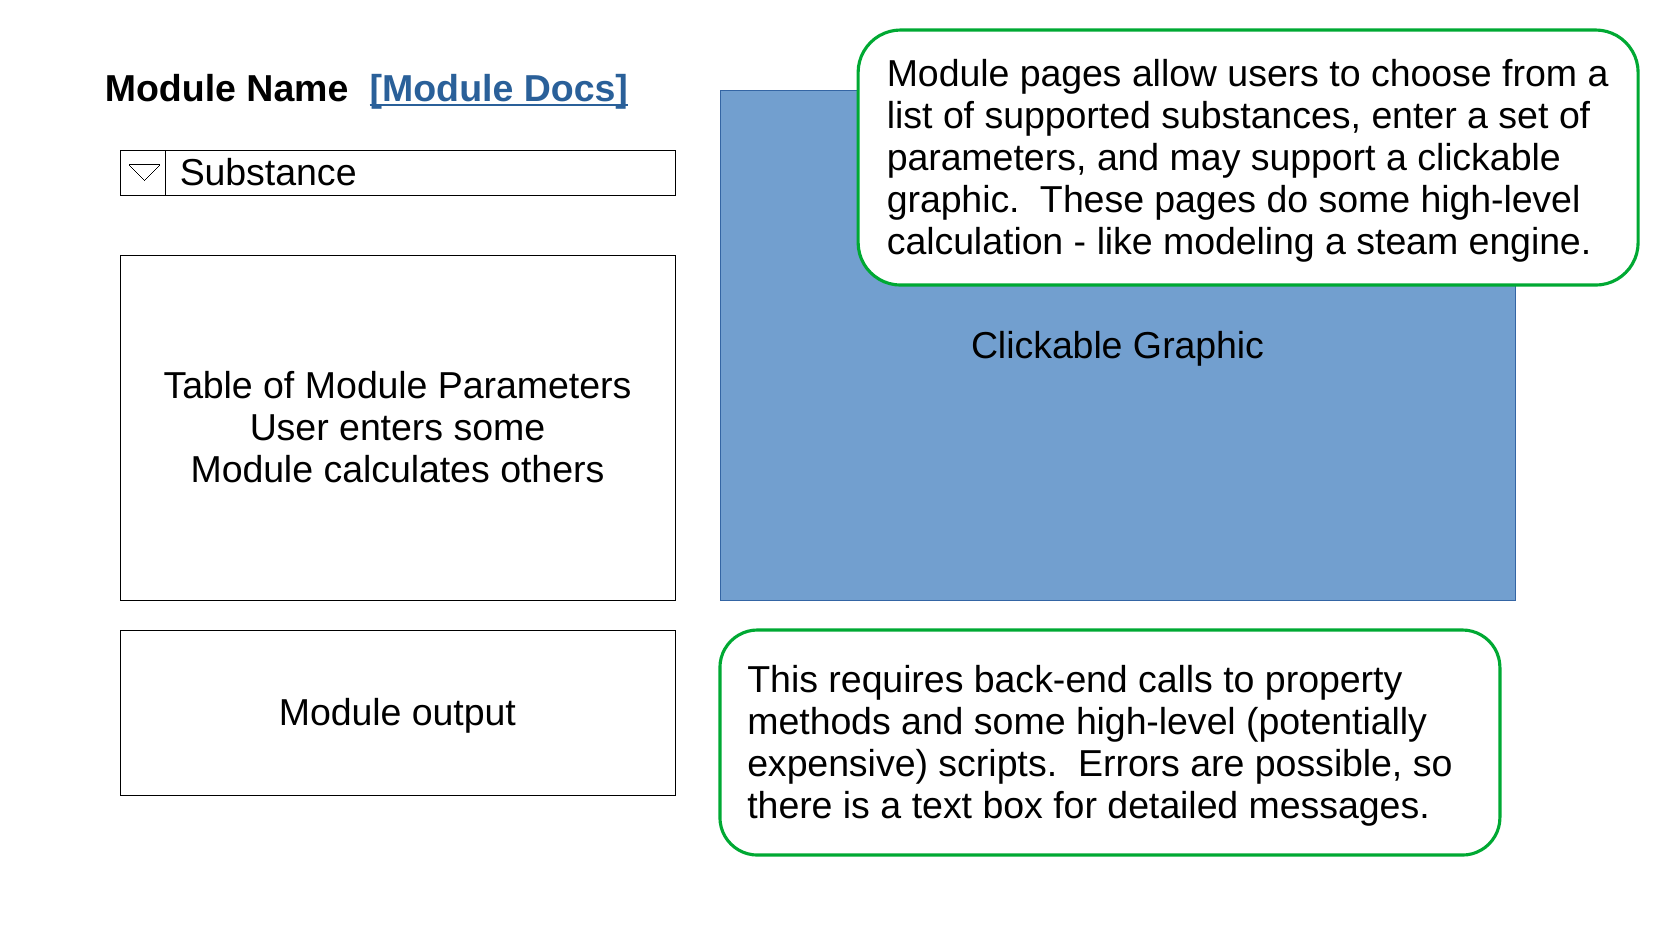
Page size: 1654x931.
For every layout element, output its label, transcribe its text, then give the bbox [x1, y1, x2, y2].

text_box Substance [166, 150, 676, 196]
text_box Module pages allow users to choose from a list of supported substances, enter a set of parameters, and may support a clickable graphic. These pages do some high-level calculation - like modeling a steam engine. [858, 30, 1639, 286]
text_box Table of Module Parameters User enters some Module calculates others [120, 255, 676, 601]
text_box [120, 150, 166, 196]
text_box Module output [120, 630, 676, 796]
text_box This requires back-end calls to property methods and some high-level (potentially expensive) scripts. Errors are possible, so there is a text box for detailed messages. [719, 630, 1500, 856]
text_box Module Name [Module Docs] [90, 60, 691, 117]
text_box Clickable Graphic [720, 90, 1516, 601]
